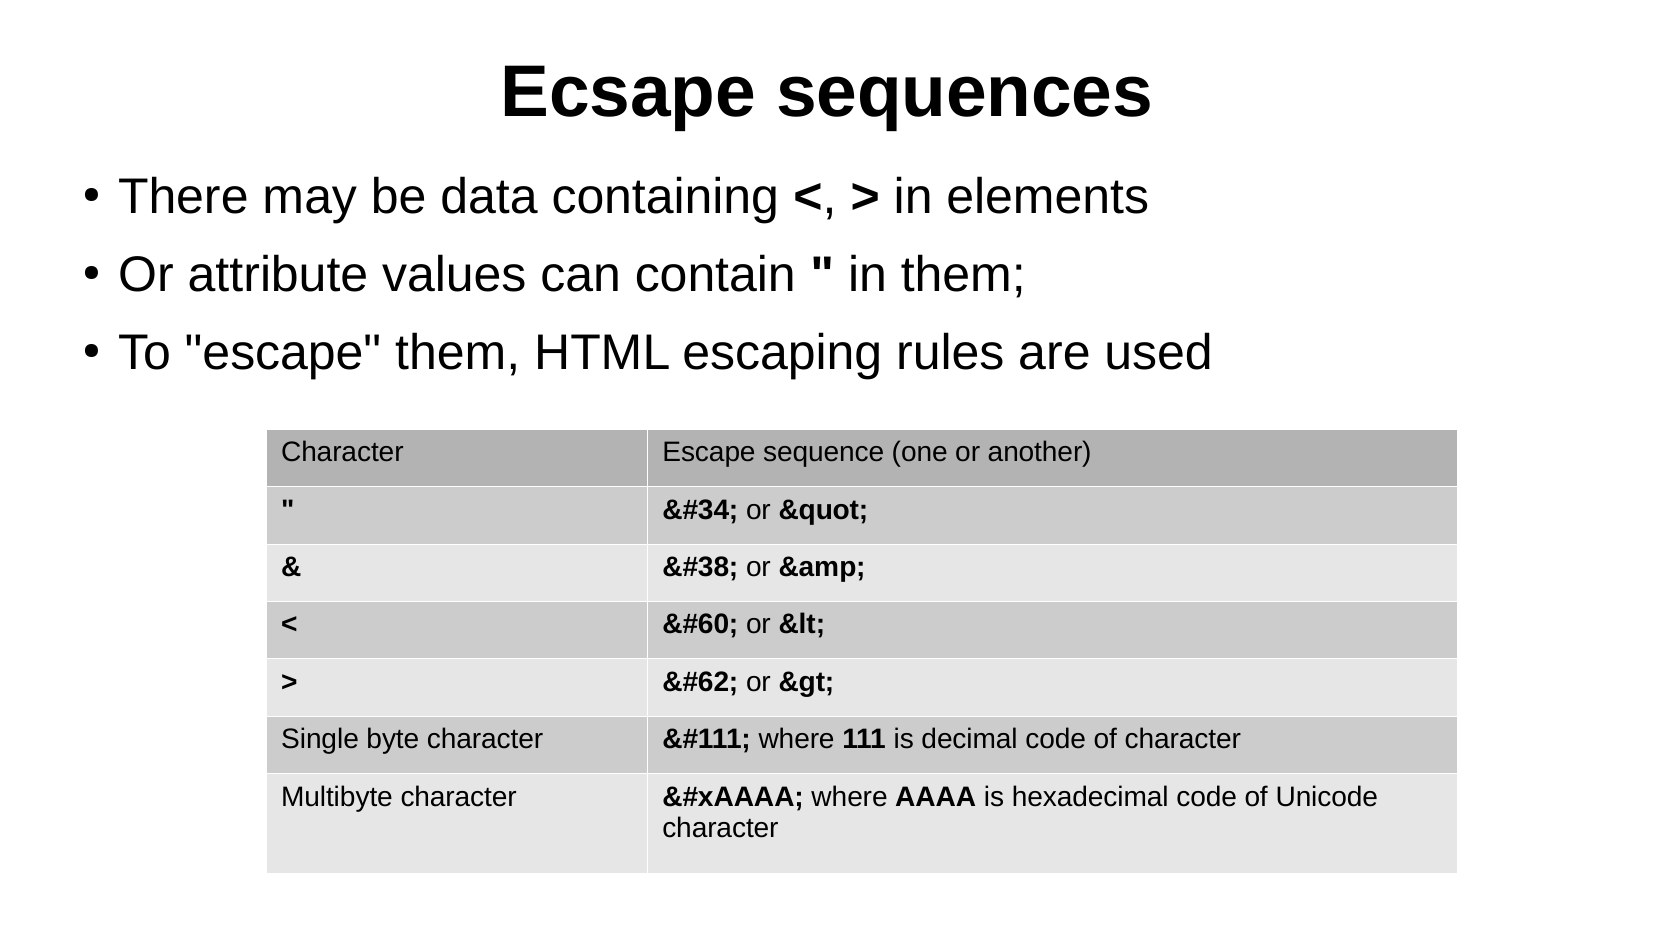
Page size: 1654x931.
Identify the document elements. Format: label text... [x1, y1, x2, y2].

table_cell & [267, 545, 647, 601]
table_cell > [267, 659, 647, 716]
table_cell &#xAAAA; where AAAA is hexadecimal code of Unicode character [648, 774, 1457, 873]
table_cell &#38; or &amp; [648, 545, 1457, 601]
table_cell " [267, 487, 647, 544]
table_cell &#62; or &gt; [648, 659, 1457, 716]
table_header Character [267, 430, 647, 486]
table_cell Multibyte character [267, 774, 647, 873]
table_cell Single byte character [267, 717, 647, 773]
table_cell &#60; or &lt; [648, 602, 1457, 658]
table_header Escape sequence (one or another) [648, 430, 1457, 486]
table_cell < [267, 602, 647, 658]
table_cell &#111; where 111 is decimal code of character [648, 717, 1457, 773]
title Ecsape sequences [82, 37, 1571, 147]
list There may be data containing <, > in elements Or attribute values can contain " in them; To "escape" them, HTML escaping rules are used [82, 168, 1583, 435]
table_cell &#34; or &quot; [648, 487, 1457, 544]
